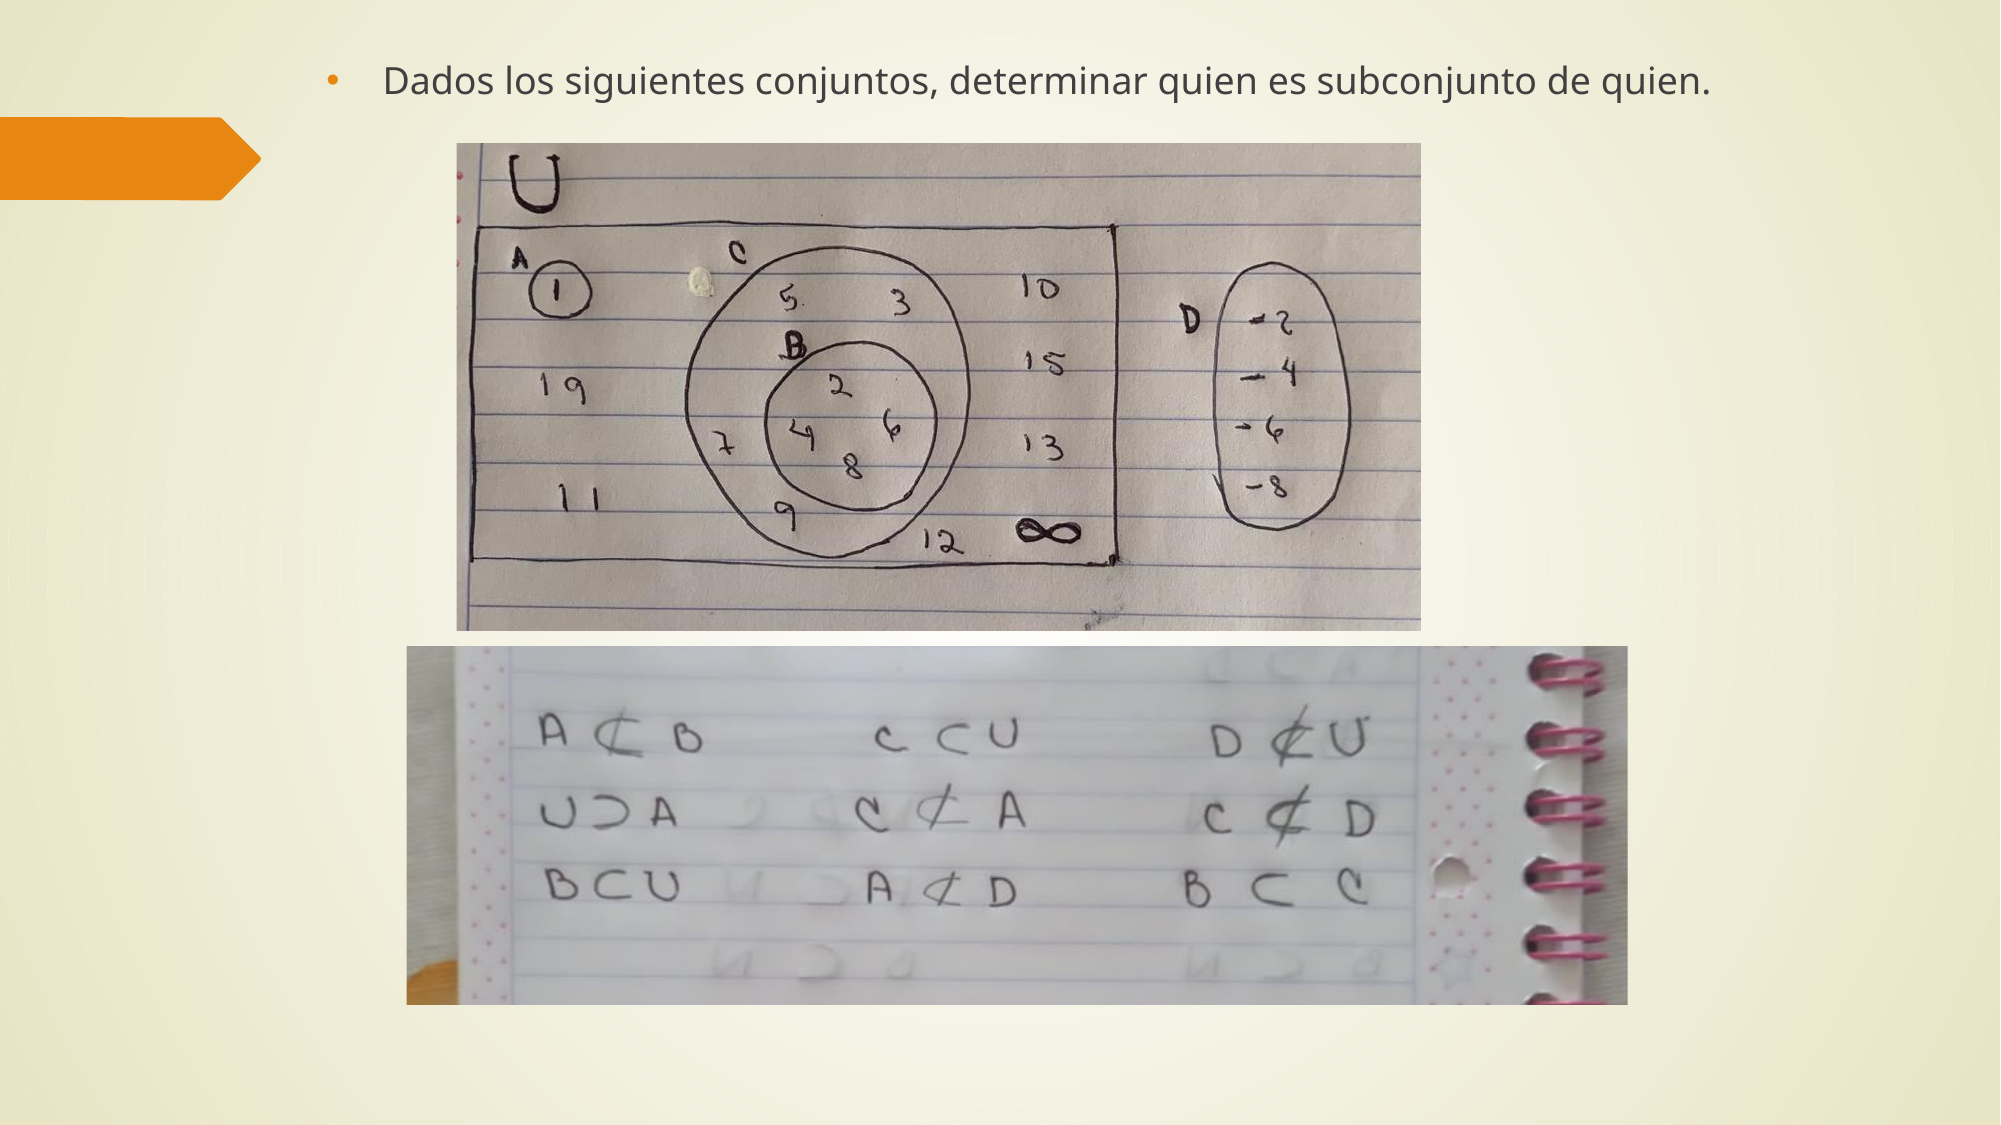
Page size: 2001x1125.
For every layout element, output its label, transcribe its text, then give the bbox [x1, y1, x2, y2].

picture [406, 646, 1628, 1006]
list Dados los siguientes conjuntos, determinar quien es subconjunto de quien. [311, 49, 1845, 144]
picture [456, 143, 1447, 631]
